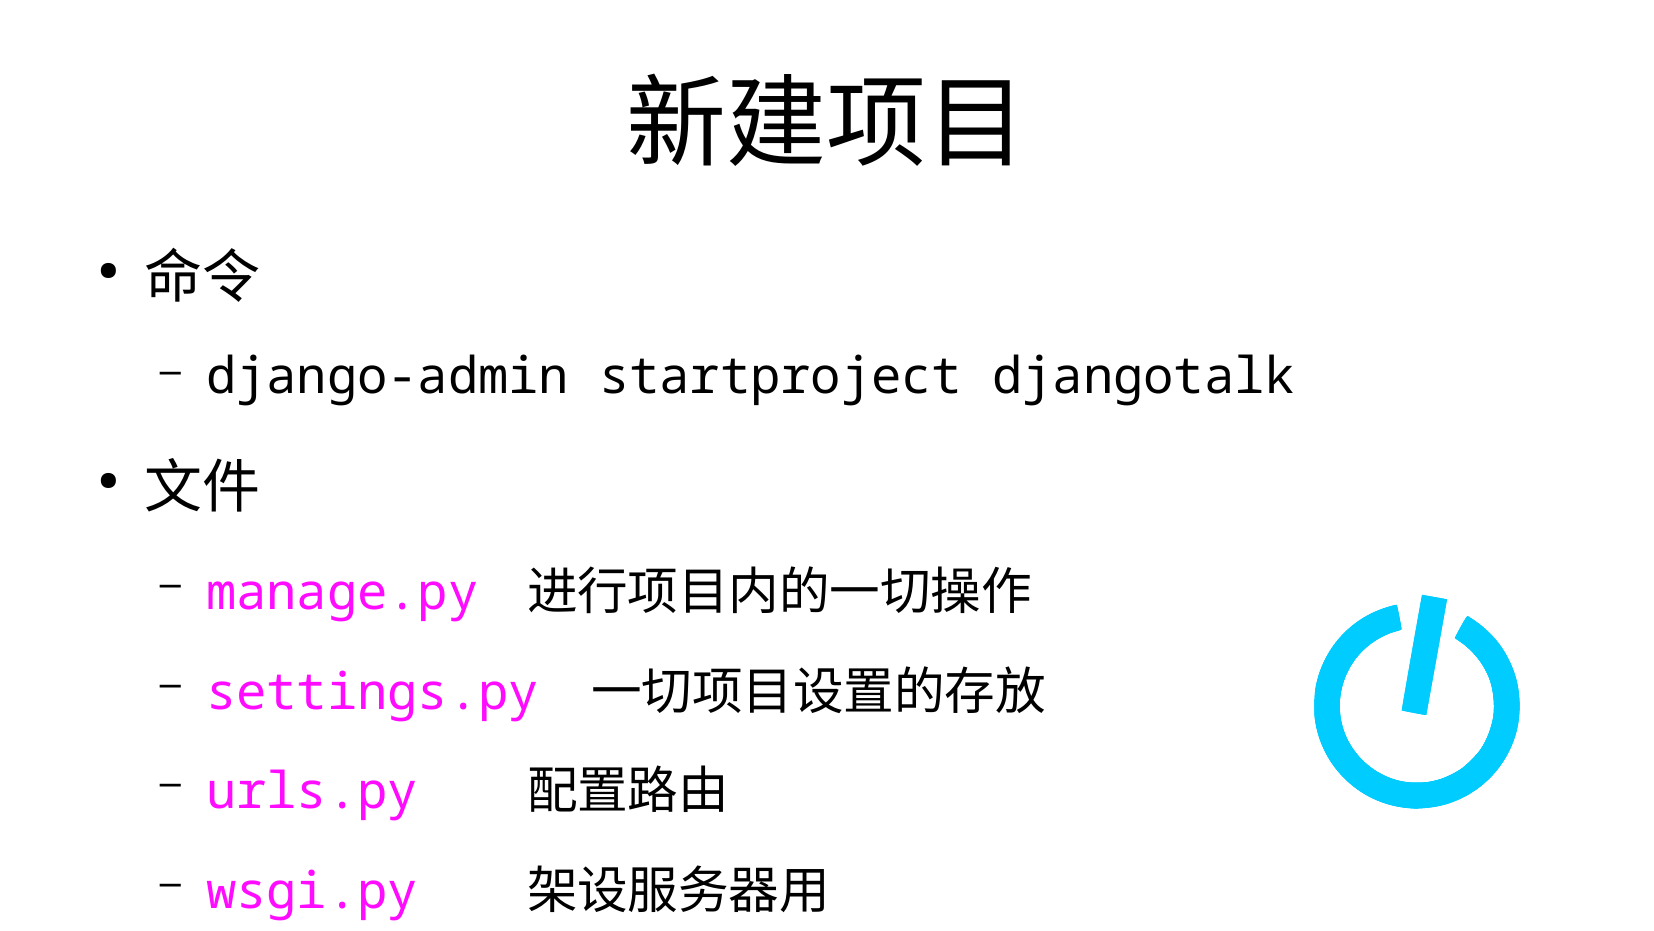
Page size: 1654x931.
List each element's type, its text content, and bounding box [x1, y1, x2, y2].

title 新建项目 [82, 37, 1571, 193]
list 命令 django-admin startproject djangotalk 文件 manage.py 进行项目内的一切操作 settings.py 一切项目设置的存放 urls.py 配置路由 wsgi.py 架设服务器用 [82, 217, 1571, 931]
